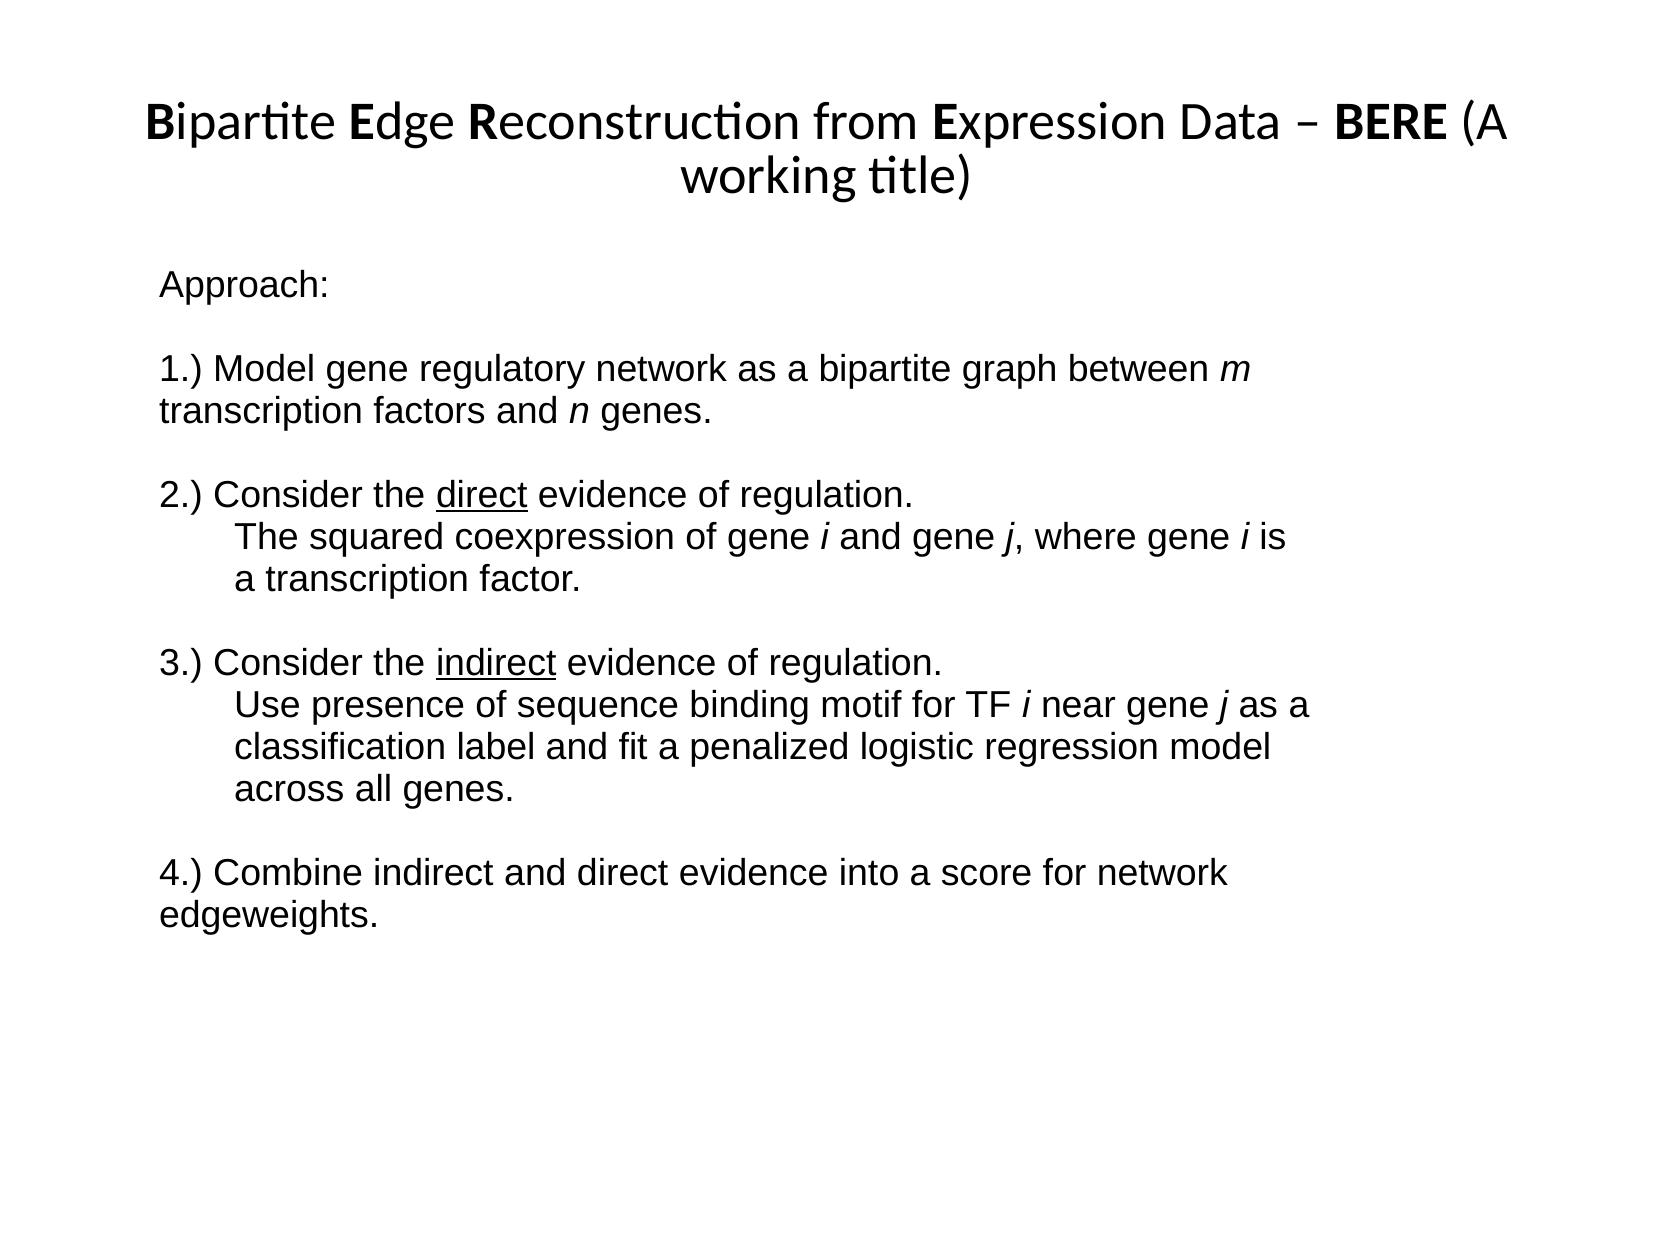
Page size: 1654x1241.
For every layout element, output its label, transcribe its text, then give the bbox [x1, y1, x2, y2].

text_box Approach: 1.) Model gene regulatory network as a bipartite graph between m transcription factors and n genes. 2.) Consider the direct evidence of regulation. The squared coexpression of gene i and gene j, where gene i is a transcription factor. 3.) Consider the indirect evidence of regulation. Use presence of sequence binding motif for TF i near gene j as a classification label and fit a penalized logistic regression model across all genes. 4.) Combine indirect and direct evidence into a score for network edgeweights. [144, 256, 1343, 943]
title Bipartite Edge Reconstruction from Expression Data – BERE (A working title) [82, 49, 1571, 257]
